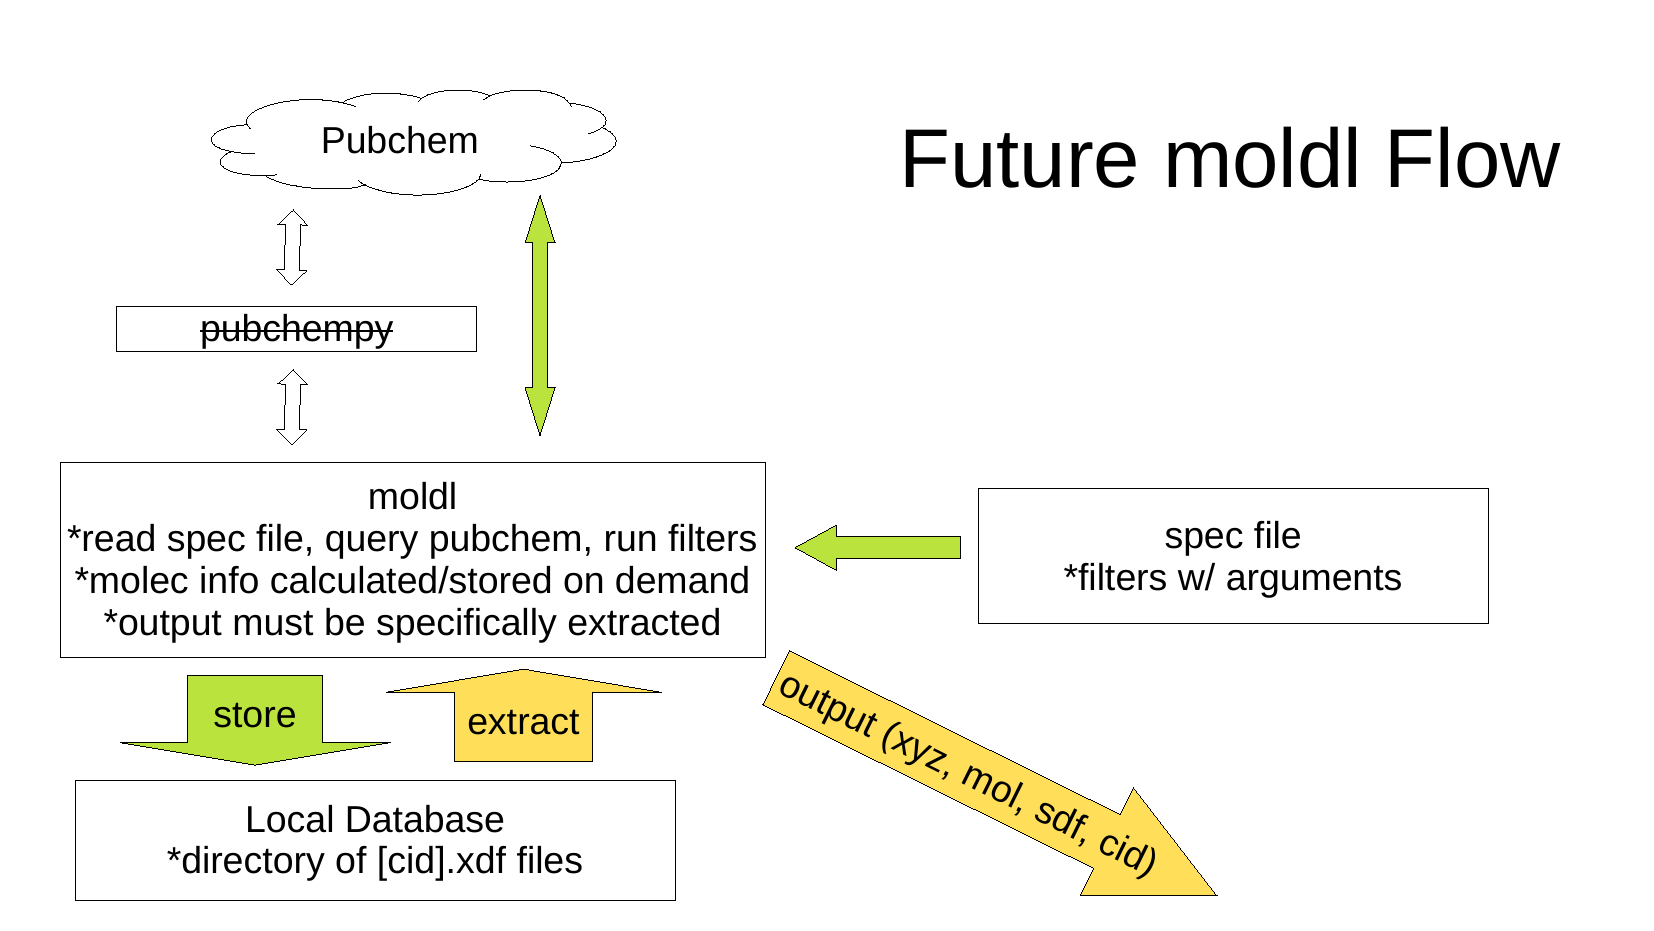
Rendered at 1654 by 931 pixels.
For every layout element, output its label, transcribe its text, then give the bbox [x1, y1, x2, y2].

text_box output (xyz, mol, sdf, cid) [762, 650, 1218, 896]
text_box store [120, 675, 391, 766]
text_box spec file *filters w/ arguments [978, 488, 1489, 624]
text_box [525, 195, 556, 436]
text_box extract [386, 669, 662, 762]
text_box moldl *read spec file, query pubchem, run filters *molec info calculated/stored on demand *output must be specifically extracted [60, 462, 766, 658]
text_box [795, 525, 961, 571]
text_box pubchempy [116, 306, 477, 352]
text_box Local Database *directory of [cid].xdf files [75, 780, 676, 901]
text_box [276, 369, 308, 445]
text_box [276, 209, 308, 285]
text_box Future moldl Flow [885, 105, 1636, 306]
text_box Pubchem [211, 90, 617, 196]
